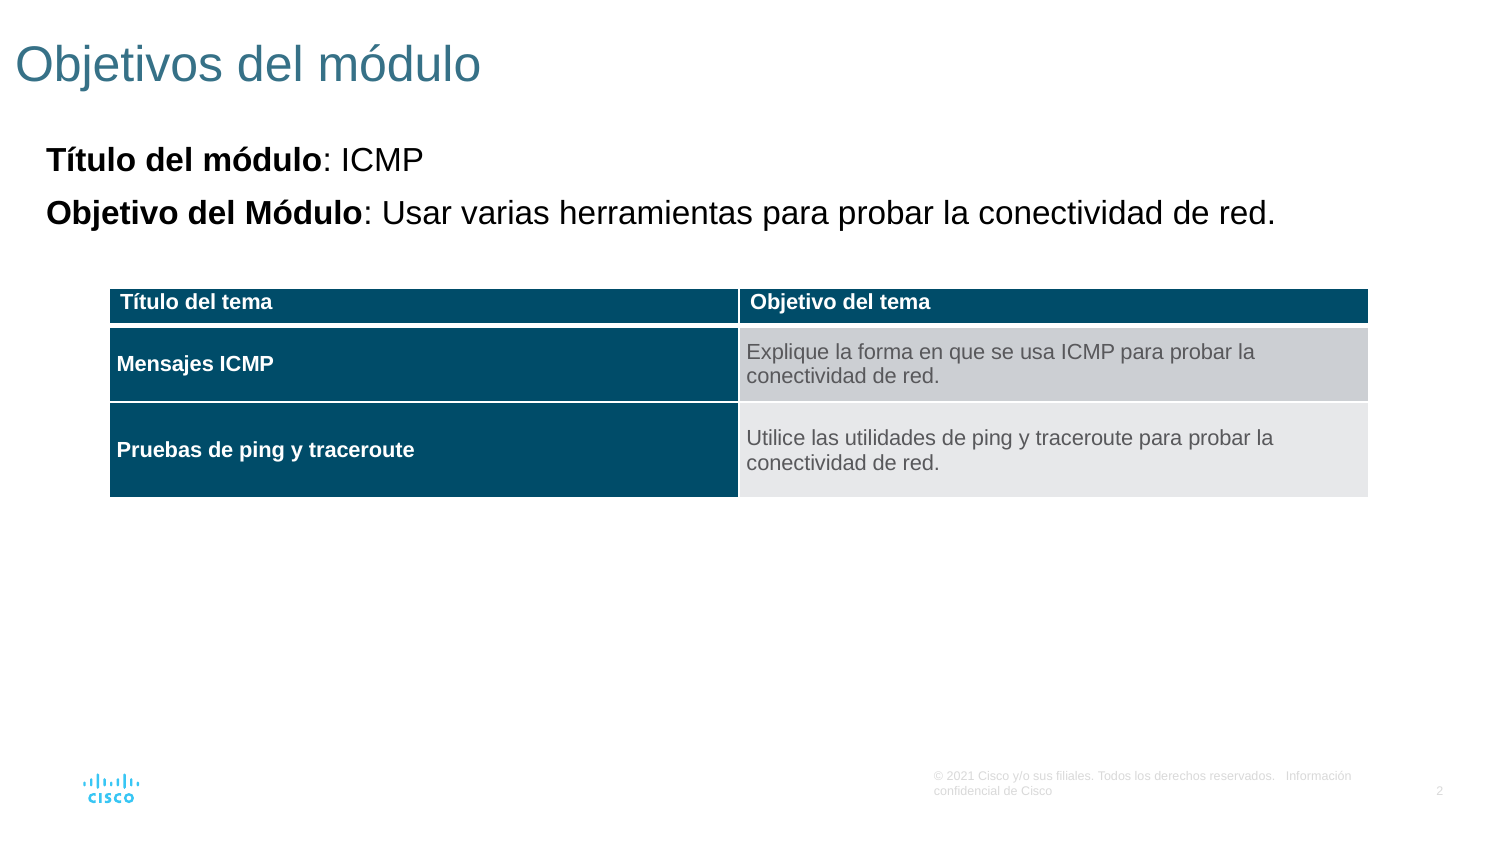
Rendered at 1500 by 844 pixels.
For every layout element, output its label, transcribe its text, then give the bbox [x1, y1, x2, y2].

table_header Objetivo del tema [740, 289, 1368, 323]
table_header Título del tema [110, 289, 738, 323]
table_cell Pruebas de ping y traceroute [110, 403, 738, 497]
table_cell Utilice las utilidades de ping y traceroute para probar la conectividad de red. [740, 403, 1368, 497]
table_cell Explique la forma en que se usa ICMP para probar la conectividad de red. [740, 328, 1368, 401]
list Título del módulo: ICMP Objetivo del Módulo: Usar varias herramientas para probar la conectividad de red. [0, 131, 1478, 241]
table_cell Mensajes ICMP [110, 328, 738, 401]
title Objetivos del módulo [0, 6, 1500, 117]
